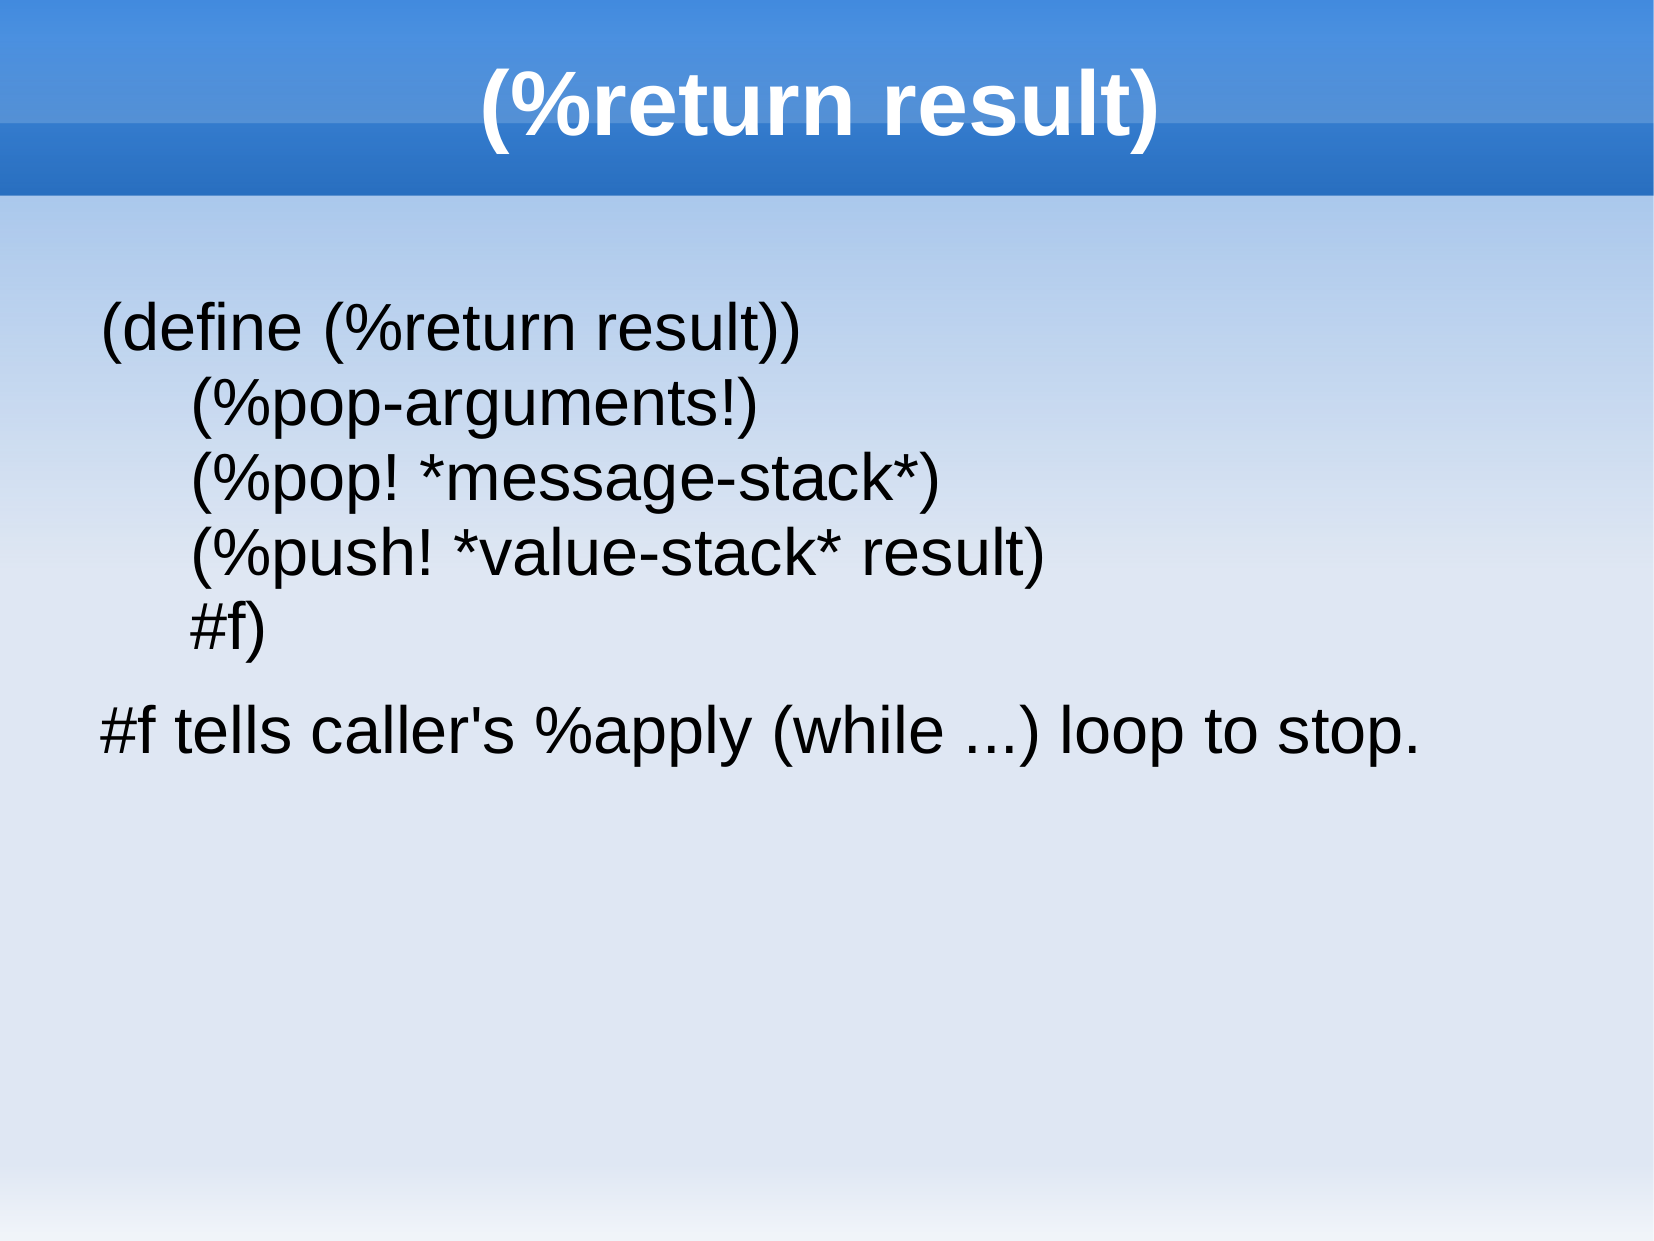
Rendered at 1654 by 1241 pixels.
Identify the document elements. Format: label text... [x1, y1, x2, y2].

title (%return result) [76, 7, 1565, 200]
picture [0, 0, 1654, 1241]
list (define (%return result)) (%pop-arguments!) (%pop! *message-stack*) (%push! *value-stack* result) #f) #f tells caller's %apply (while ...) loop to stop. [82, 290, 1571, 1094]
